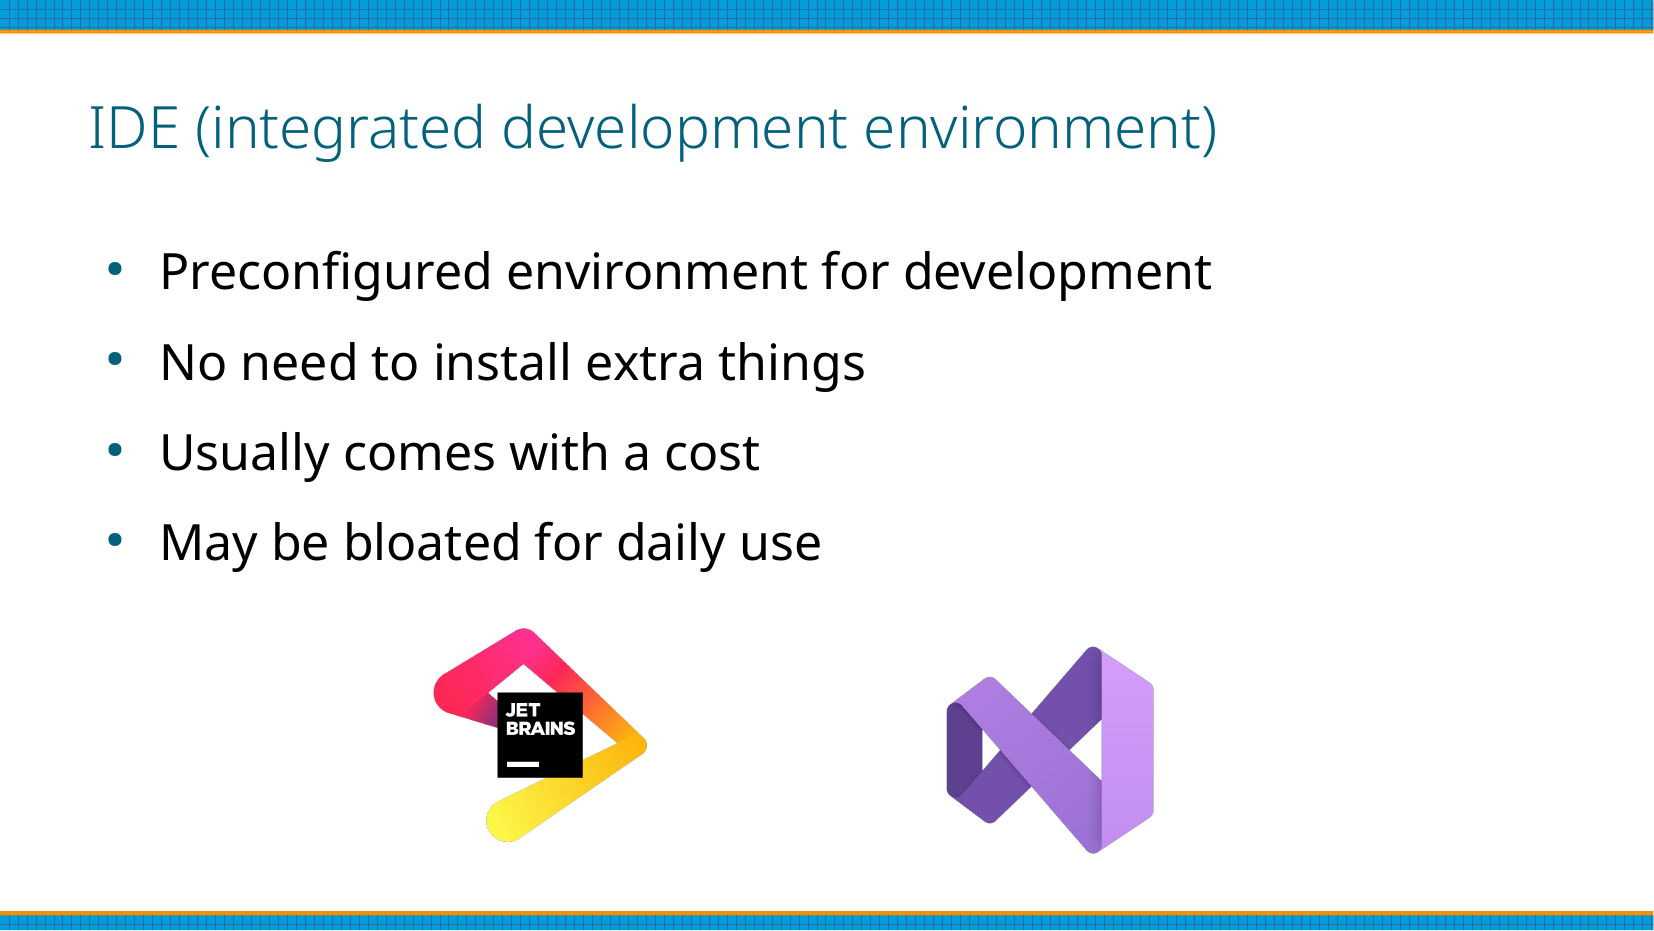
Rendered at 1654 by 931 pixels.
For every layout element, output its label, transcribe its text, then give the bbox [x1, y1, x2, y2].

title IDE (integrated development environment) [88, 44, 1565, 207]
list Preconfigured environment for development No need to install extra things Usually comes with a cost May be bloated for daily use [88, 236, 1565, 901]
picture [937, 637, 1163, 863]
picture [412, 607, 668, 863]
